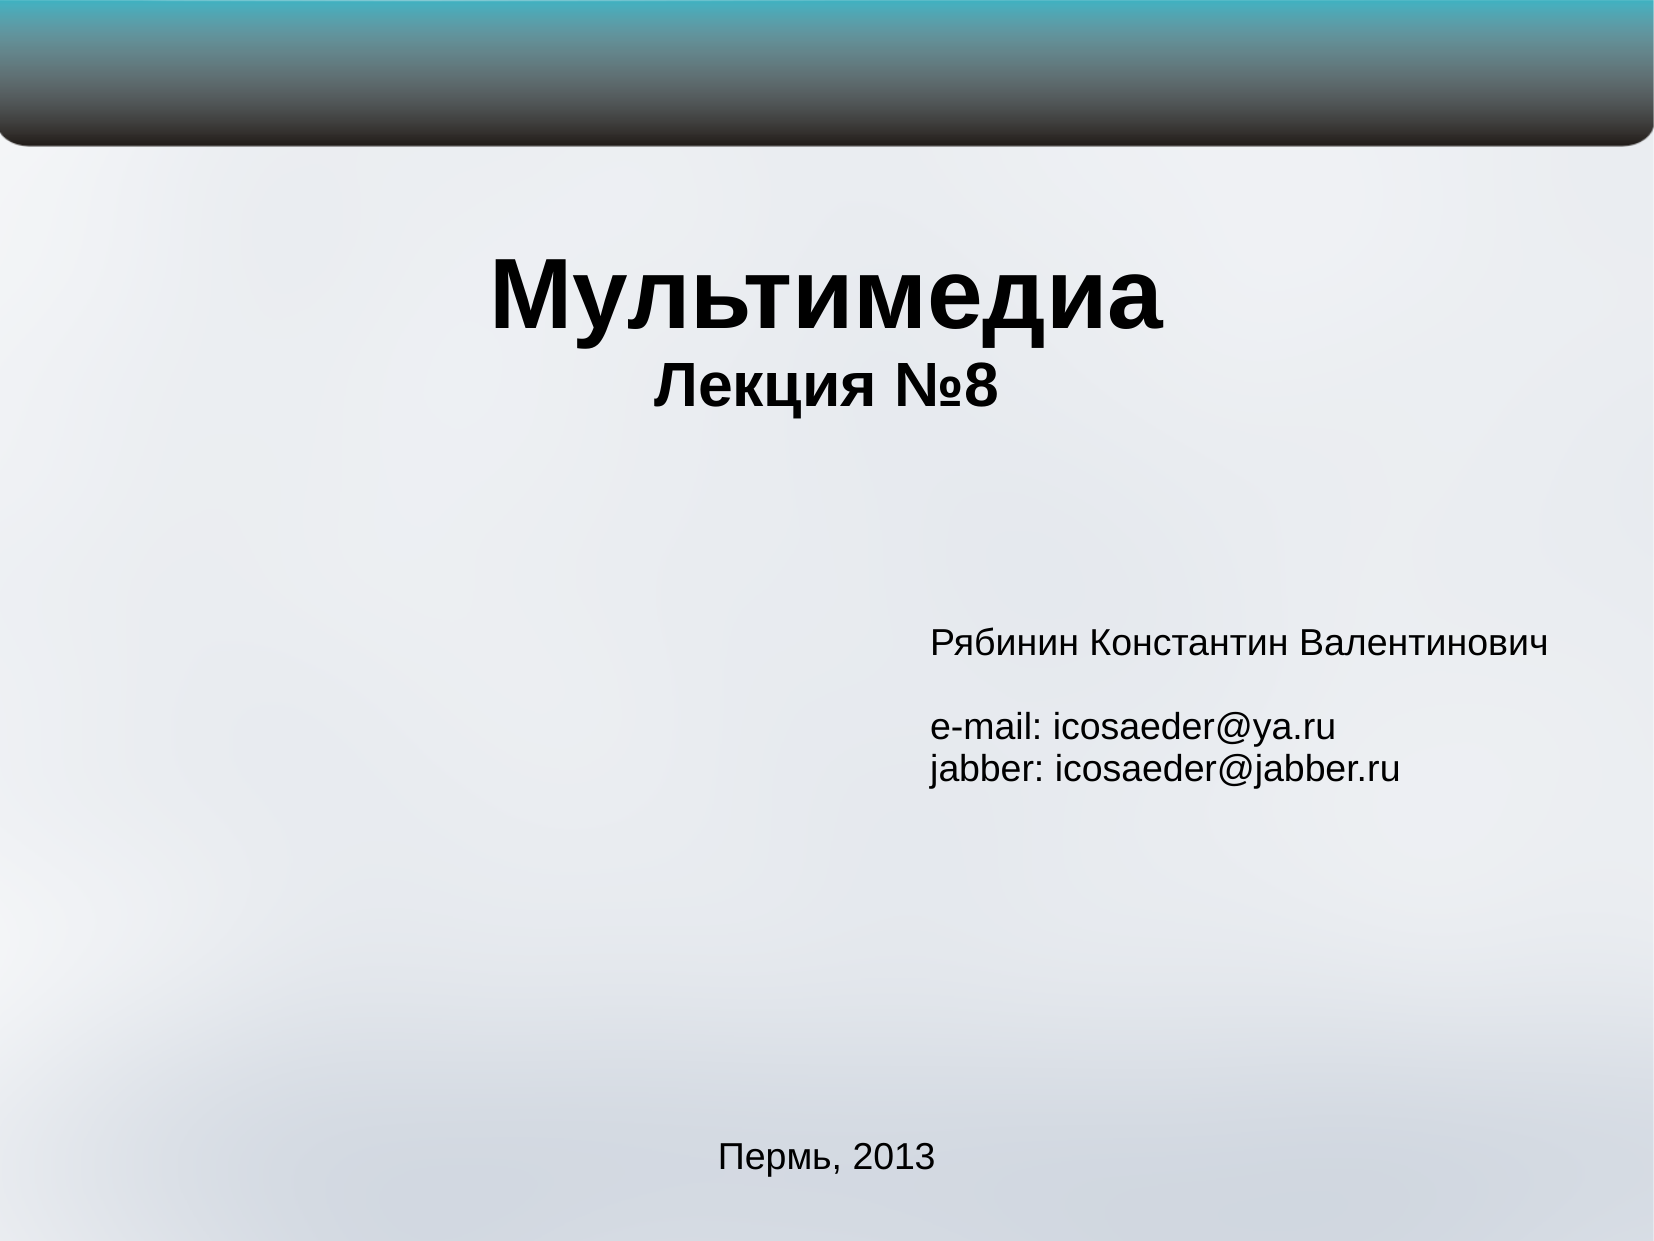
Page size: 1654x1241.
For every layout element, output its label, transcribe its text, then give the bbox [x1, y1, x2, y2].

picture [0, 0, 1654, 1241]
text_box Пермь, 2013 [590, 1127, 1063, 1185]
text_box Мультимедиа Лекция №8 [147, 230, 1506, 427]
text_box Рябинин Константин Валентинович e-mail: icosaeder@ya.ru jabber: icosaeder@jabber.ru [915, 614, 1595, 797]
